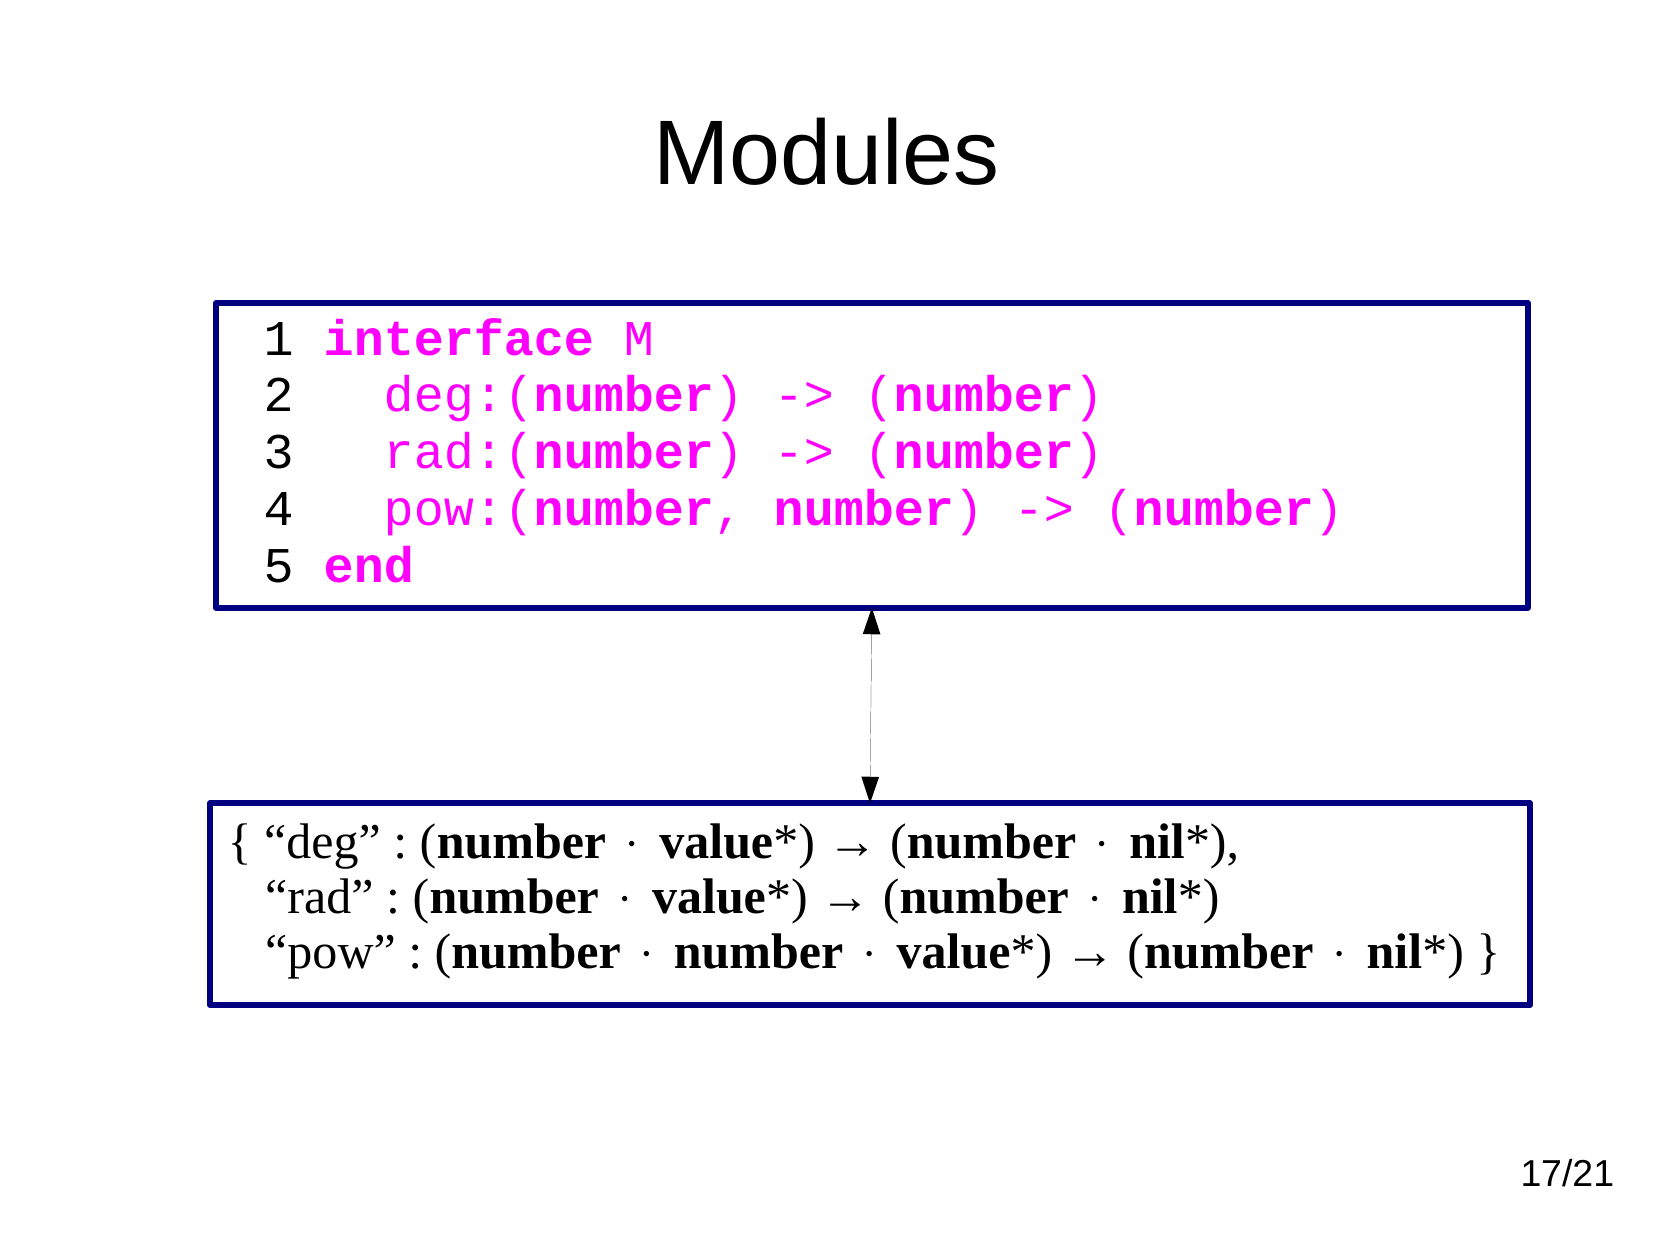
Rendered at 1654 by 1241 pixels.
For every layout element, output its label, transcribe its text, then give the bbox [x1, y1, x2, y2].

text_box 1 interface M 2 deg:(number) -> (number) 3 rad:(number) -> (number) 4 pow:(number, number) -> (number) 5 end [215, 303, 1528, 575]
title Modules [82, 49, 1571, 257]
text_box { “deg” : (number × value*) → (number × nil*), “rad” : (number × value*) → (number × nil*) “pow” : (number × number × value*) → (number × nil*) } [210, 803, 1531, 1006]
text_box 17/21 [1495, 1145, 1630, 1216]
